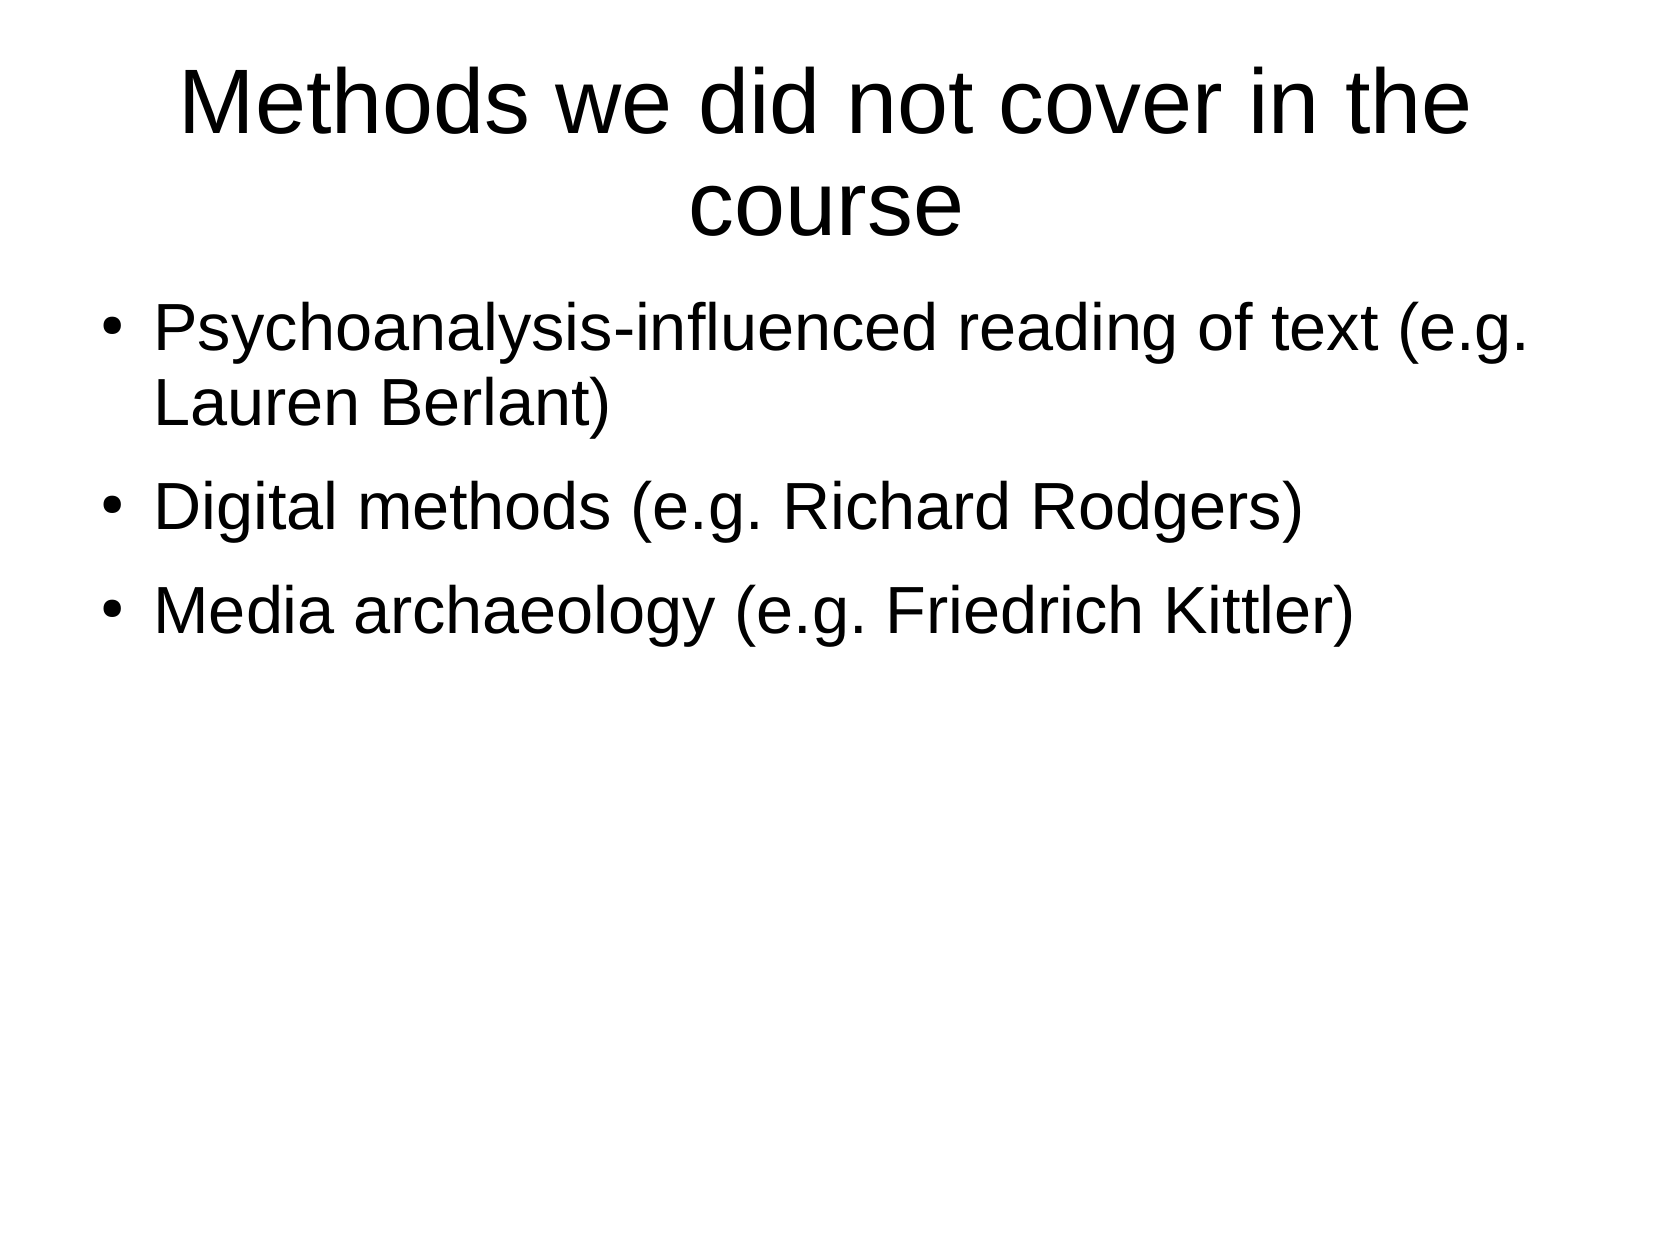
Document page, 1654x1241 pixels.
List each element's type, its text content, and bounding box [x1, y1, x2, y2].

title Methods we did not cover in the course [82, 49, 1571, 257]
list Psychoanalysis-influenced reading of text (e.g. Lauren Berlant) Digital methods (e.g. Richard Rodgers) Media archaeology (e.g. Friedrich Kittler) [82, 290, 1571, 1010]
